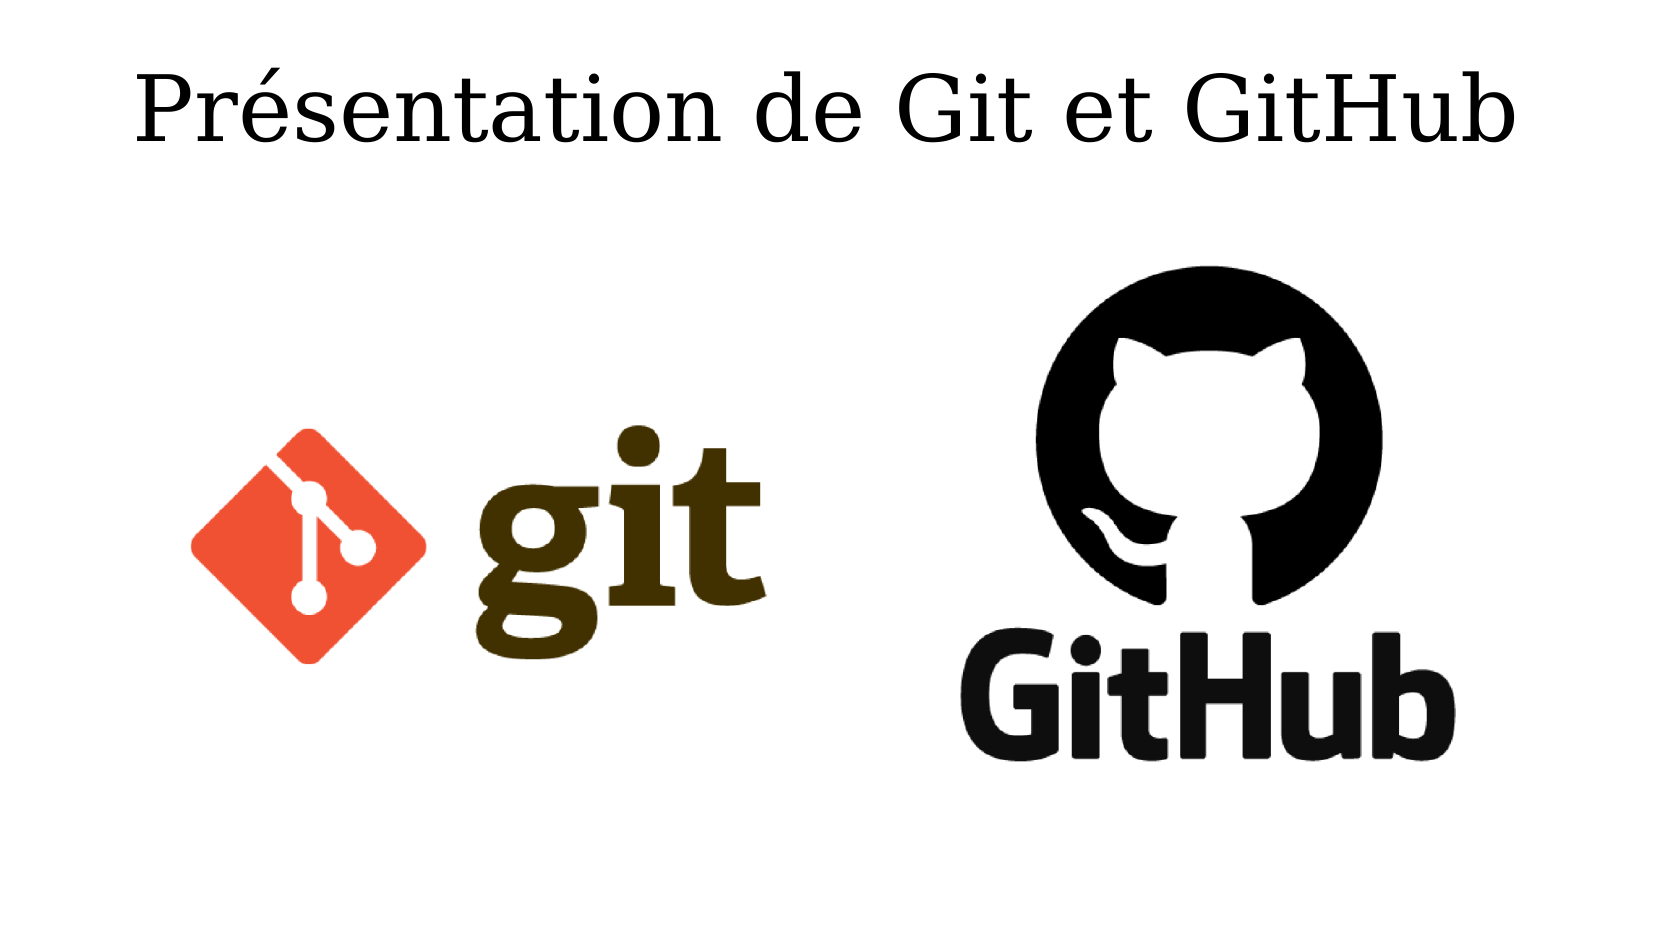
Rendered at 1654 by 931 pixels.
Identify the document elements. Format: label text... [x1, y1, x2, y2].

title Présentation de Git et GitHub [82, 37, 1571, 193]
picture [0, 88, 1654, 931]
